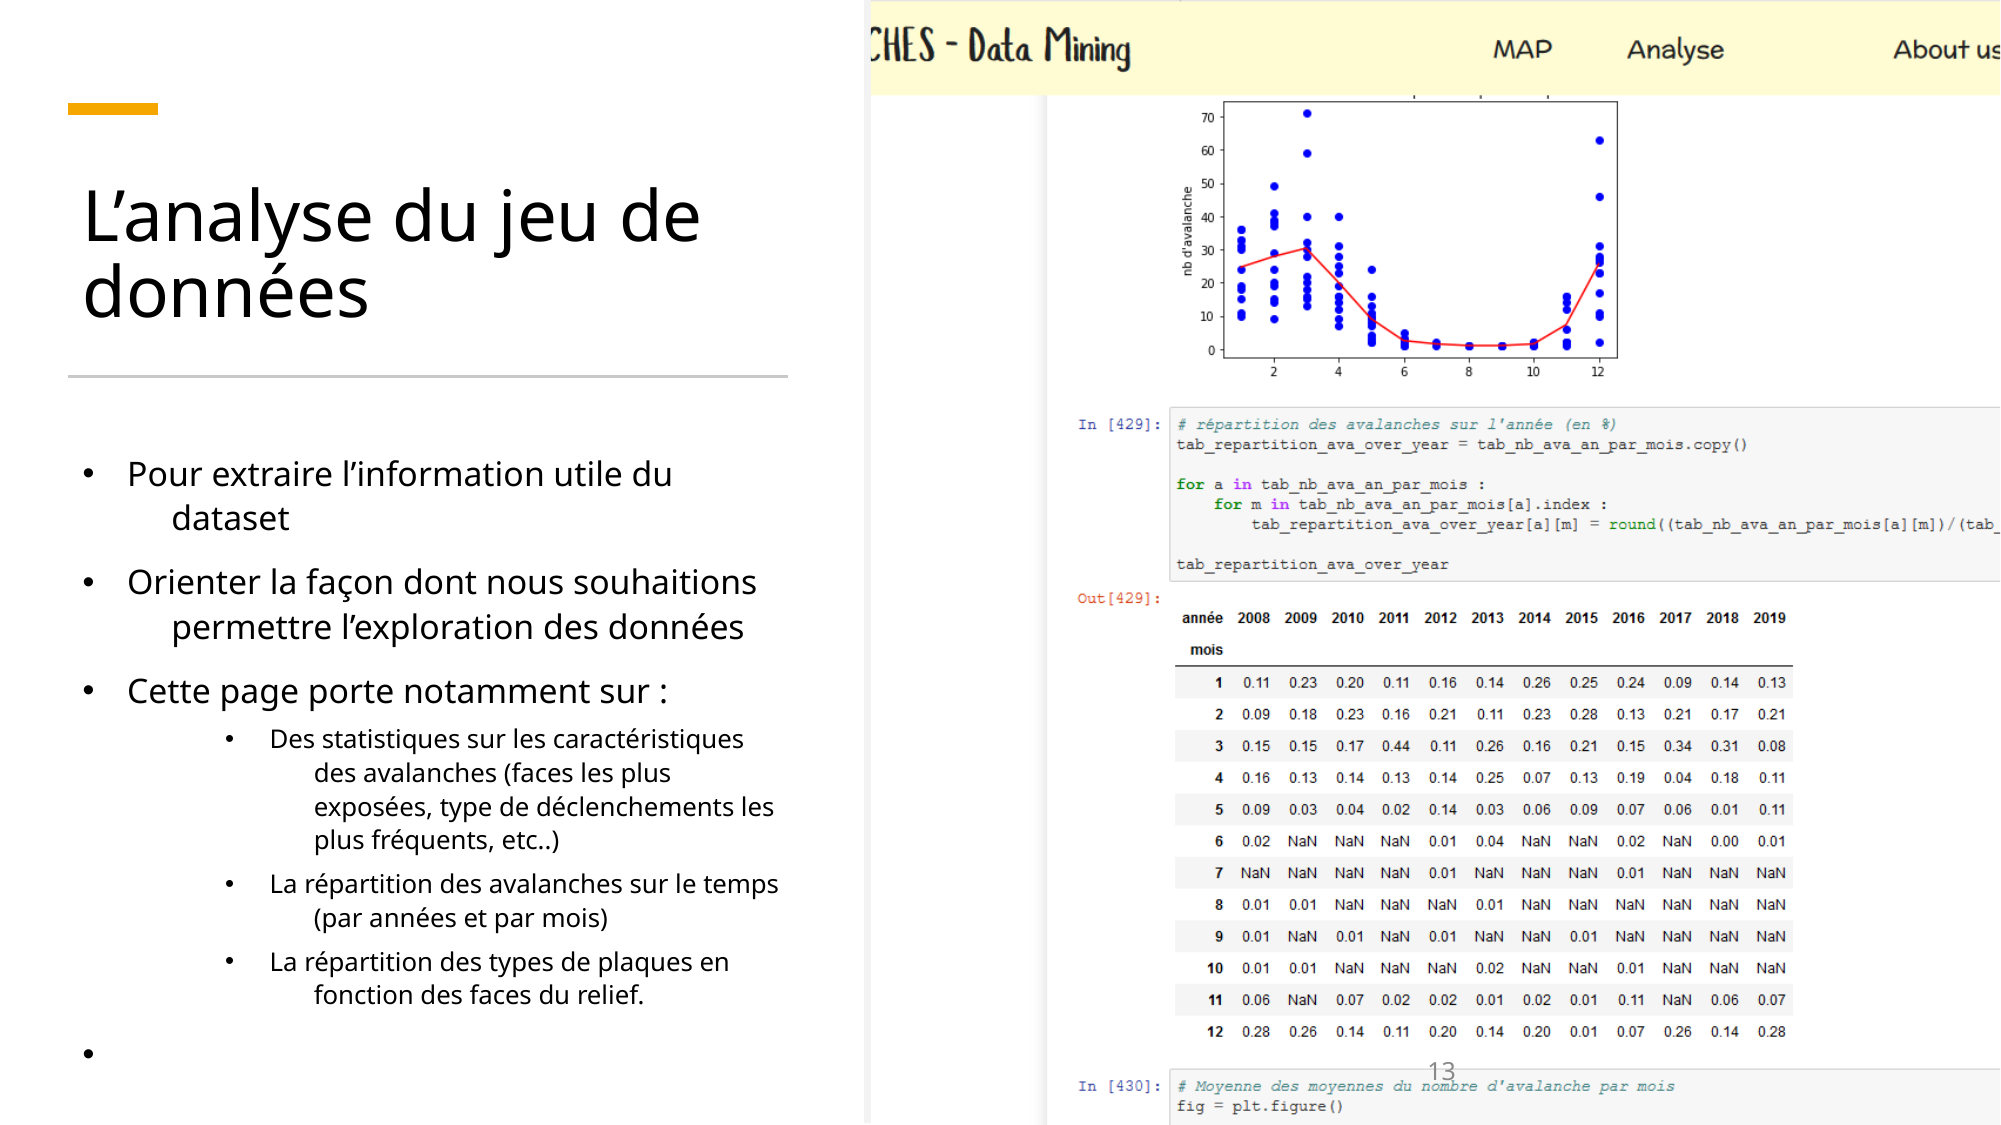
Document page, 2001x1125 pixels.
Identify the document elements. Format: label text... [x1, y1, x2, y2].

title L’analyse du jeu de données [67, 161, 804, 341]
picture [870, 0, 2000, 1125]
text_box [1412, 1042, 1863, 1103]
list Pour extraire l’information utile du dataset Orienter la façon dont nous souhaitions permettre l’exploration des données Cette page porte notamment sur : Des statistiques sur les caractéristiques des avalanches (faces les plus exposées, type de déclenchements les plus fréquents, etc..) La répartition des avalanches sur le temps (par années et par mois) La répartition des types de plaques en fonction des faces du relief. [67, 441, 806, 1030]
text_box [0, 0, 870, 1125]
